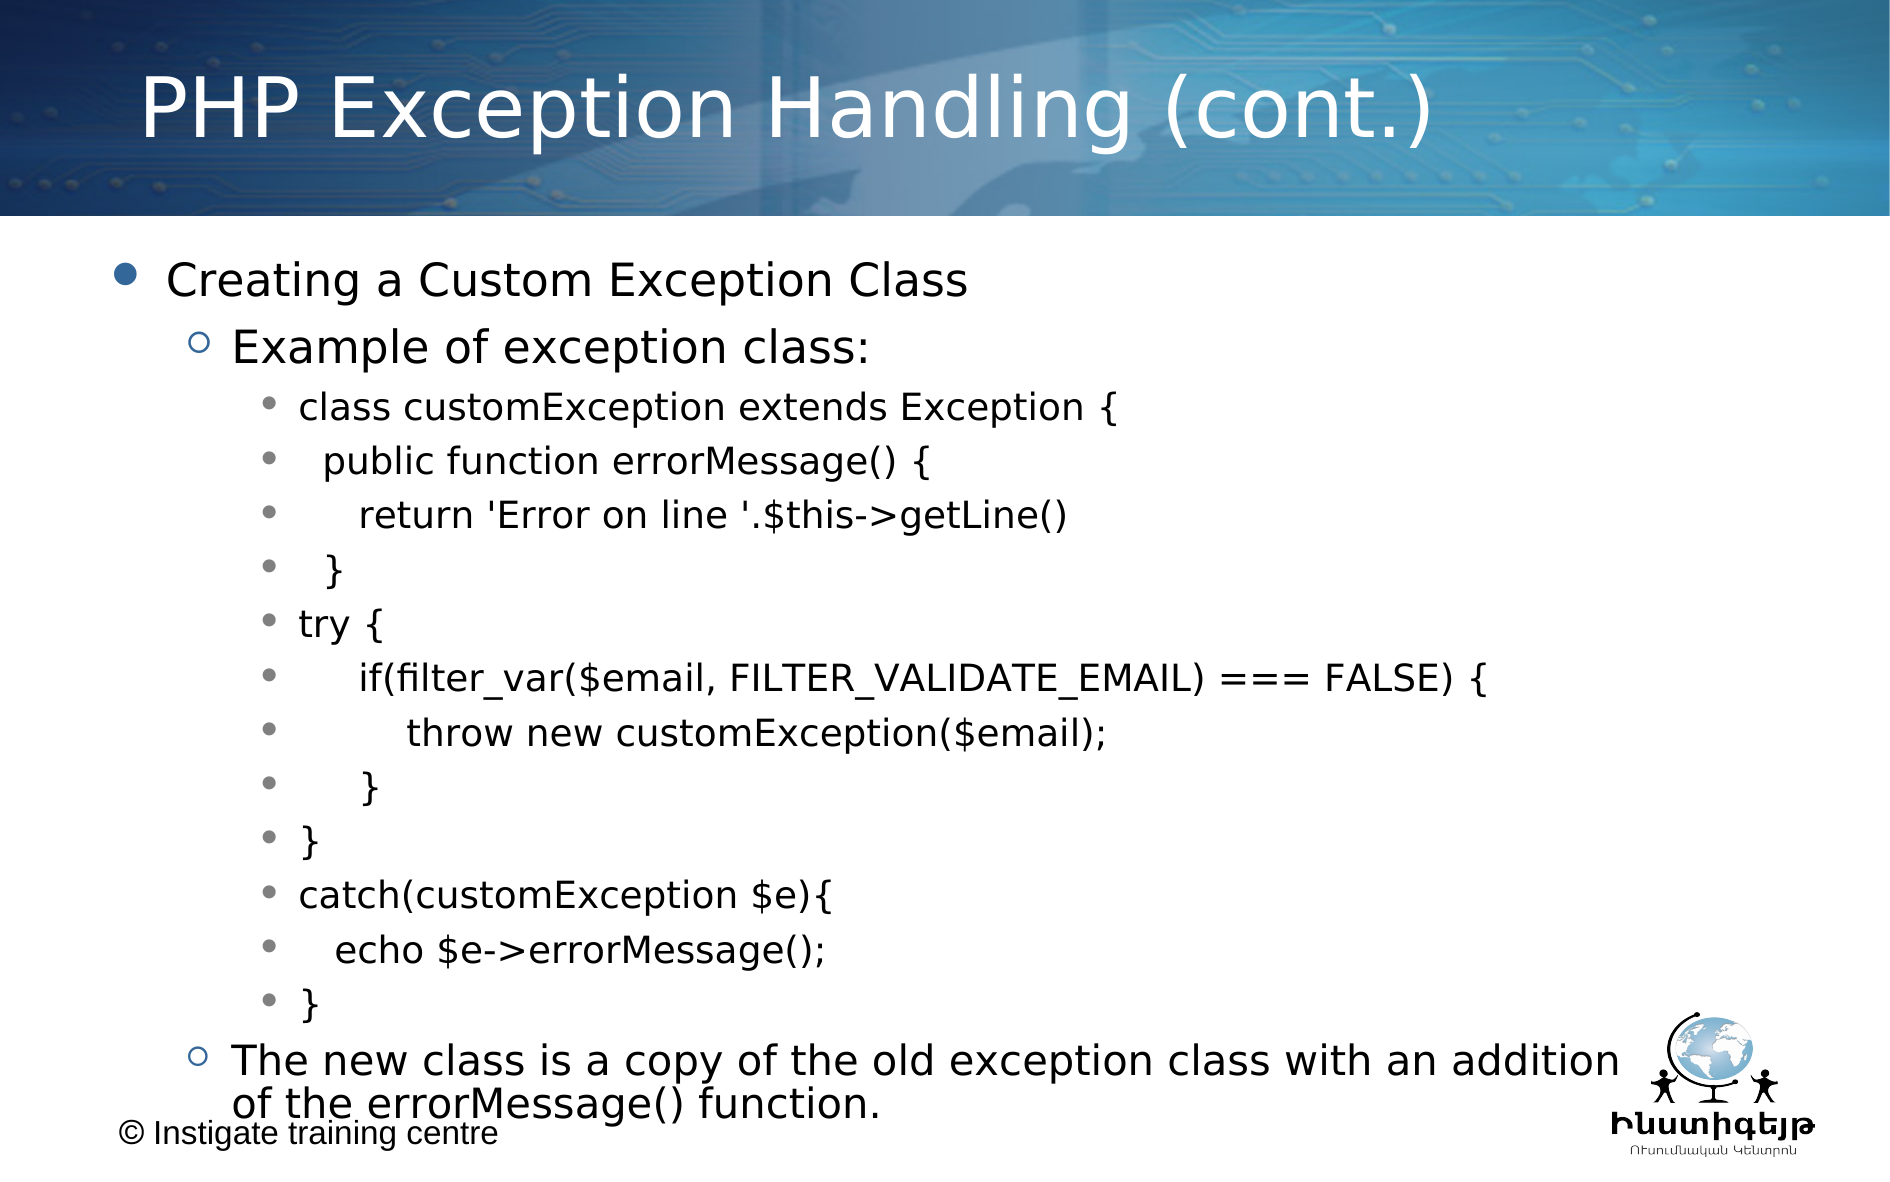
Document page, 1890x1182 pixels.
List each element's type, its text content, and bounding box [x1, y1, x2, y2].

picture [0, 0, 1890, 216]
picture [1612, 1012, 1815, 1157]
list Creating a Custom Exception Class Example of exception class: class customException extends Exception { public function errorMessage() { return 'Error on line '.$this->getLine() } try { if(filter_var($email, FILTER_VALIDATE_EMAIL) === FALSE) { throw new customException($email); } } catch(customException $e){ echo $e->errorMessage(); } The new class is a copy of the old exception class with an addition of the errorMessage() function. [110, 258, 1801, 269]
